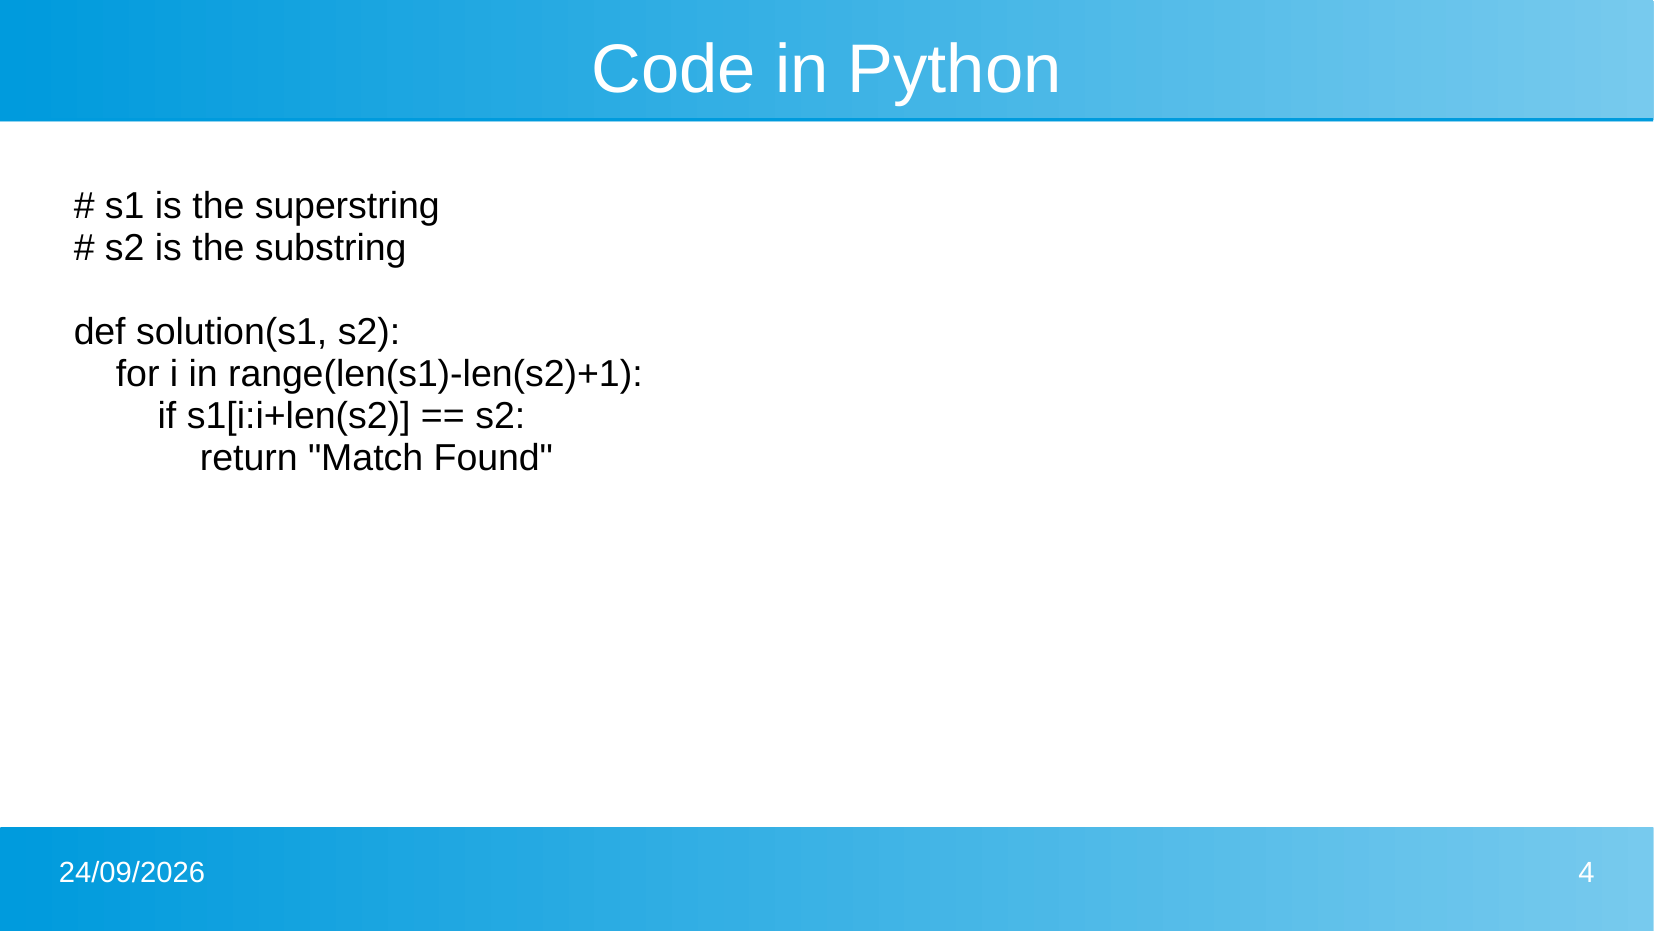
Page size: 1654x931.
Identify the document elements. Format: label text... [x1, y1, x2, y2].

title Code in Python [59, 29, 1595, 108]
text_box # s1 is the superstring # s2 is the substring def solution(s1, s2): for i in range(len(s1)-len(s2)+1): if s1[i:i+len(s2)] == s2: return "Match Found" [59, 177, 975, 591]
